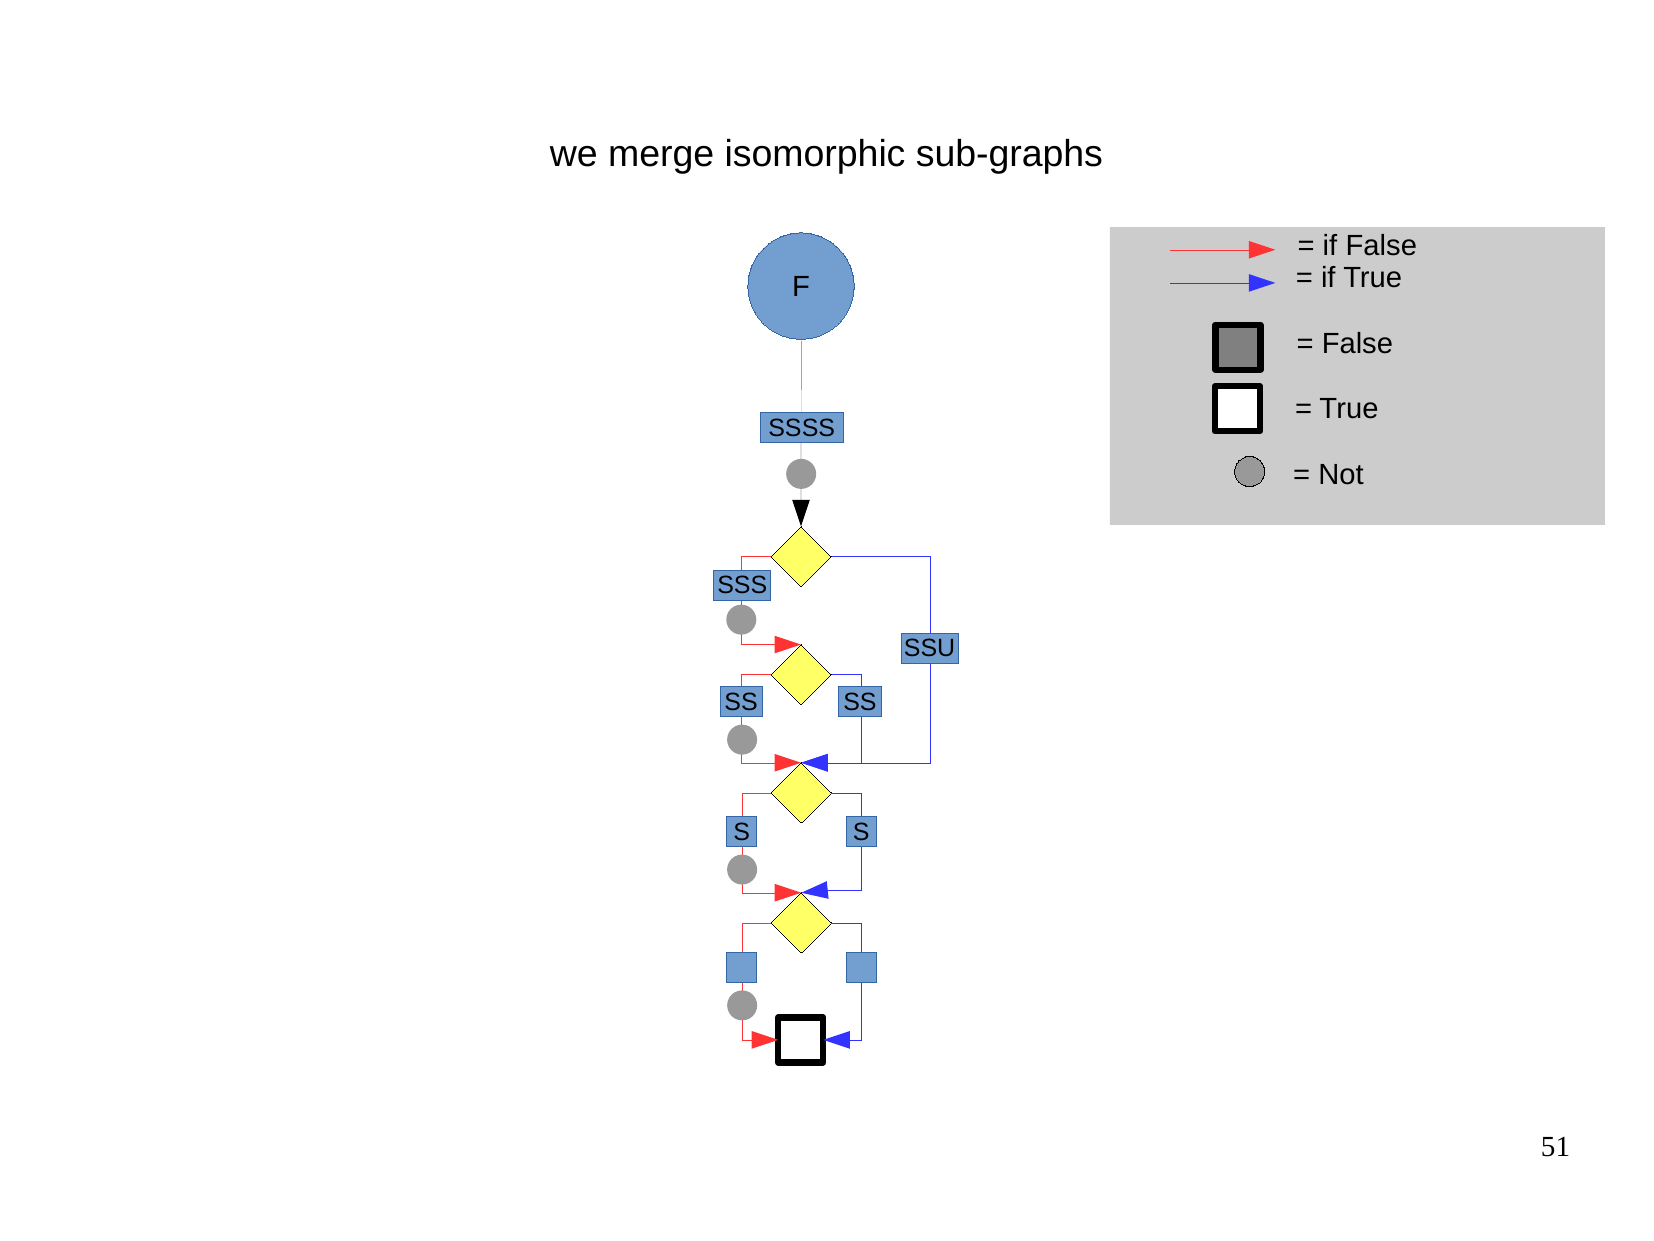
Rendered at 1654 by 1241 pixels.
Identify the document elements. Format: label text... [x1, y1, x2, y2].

text_box SSSS [760, 412, 844, 443]
text_box [771, 526, 832, 587]
text_box [1215, 324, 1261, 370]
text_box [1234, 456, 1265, 487]
text_box S [726, 816, 757, 847]
text_box [846, 952, 877, 983]
text_box [786, 458, 817, 489]
text_box [771, 893, 832, 953]
text_box S [846, 816, 877, 847]
title we merge isomorphic sub-graphs [82, 49, 1571, 257]
text_box [1215, 386, 1261, 432]
text_box [771, 645, 832, 705]
text_box [727, 724, 758, 755]
text_box = if False = if True = False = True = Not [1109, 227, 1605, 525]
text_box [771, 763, 832, 823]
text_box [726, 604, 757, 635]
text_box SS [838, 686, 882, 717]
text_box SSS [713, 570, 771, 601]
text_box SSU [901, 633, 959, 664]
text_box [727, 990, 758, 1021]
text_box F [747, 232, 855, 340]
text_box [778, 1017, 824, 1063]
text_box SS [720, 686, 763, 717]
text_box [726, 952, 757, 983]
text_box [727, 854, 758, 885]
